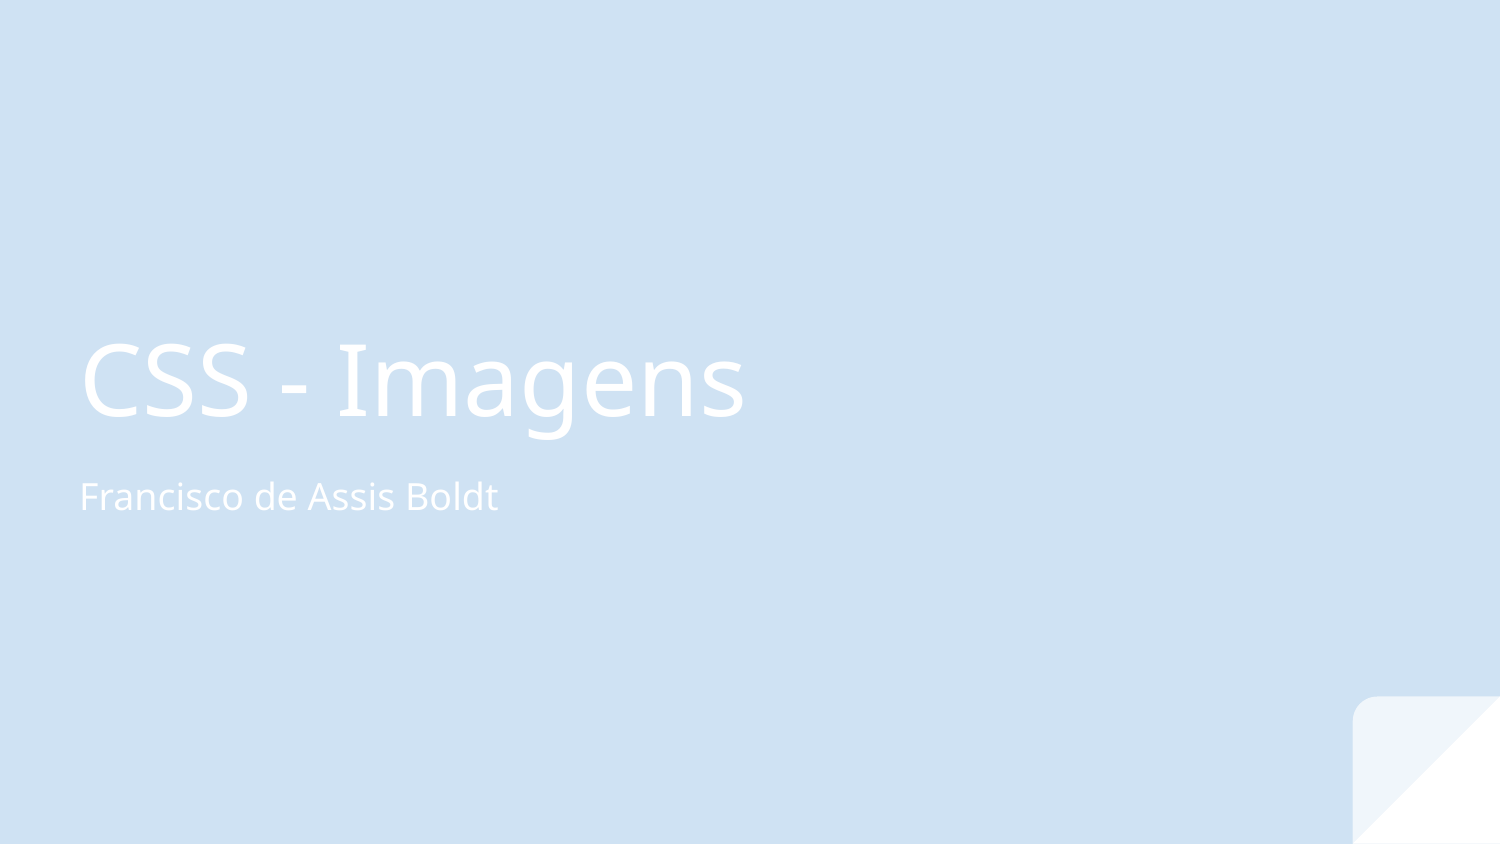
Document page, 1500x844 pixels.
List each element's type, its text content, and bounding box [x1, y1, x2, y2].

title CSS - Imagens [64, 298, 1413, 452]
subtitle Francisco de Assis Boldt [64, 457, 1413, 529]
